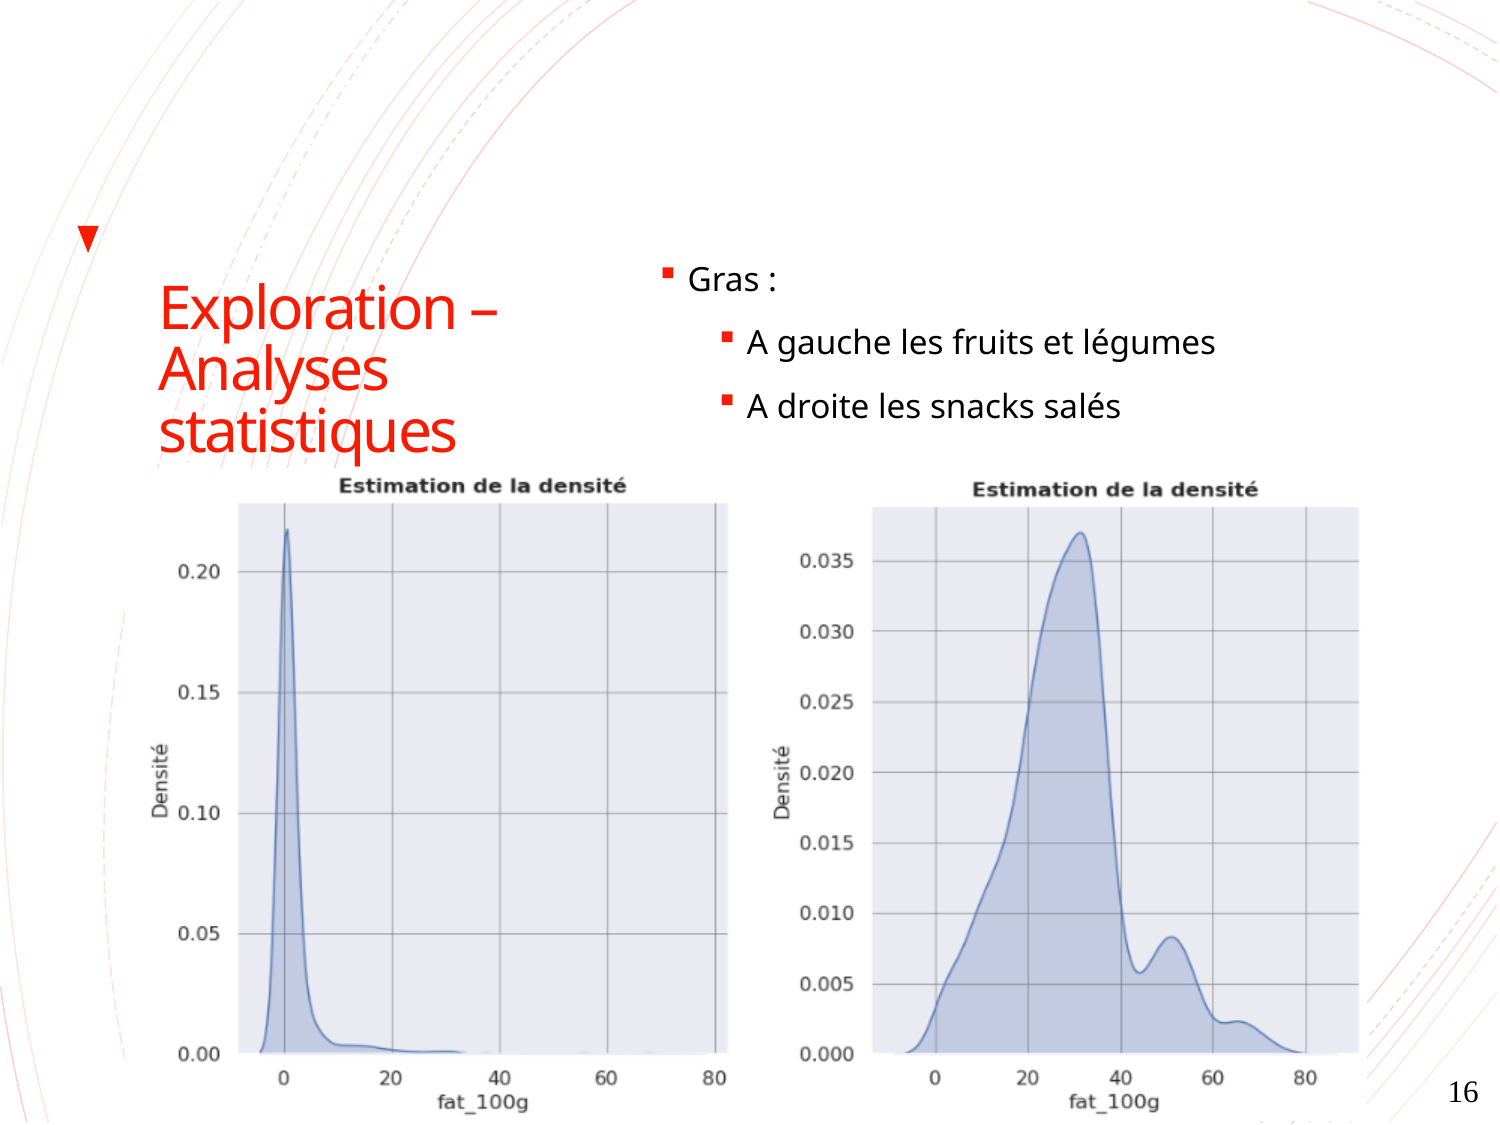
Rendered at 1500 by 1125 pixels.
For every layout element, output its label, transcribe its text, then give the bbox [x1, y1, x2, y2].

picture [125, 468, 739, 1123]
text_box [77, 225, 99, 253]
list Gras : A gauche les fruits et légumes A droite les snacks salés [644, 242, 1403, 993]
title Exploration – Analyses statistiques [121, 242, 584, 993]
text_box <numéro> [1432, 1064, 1494, 1120]
picture [747, 472, 1367, 1121]
